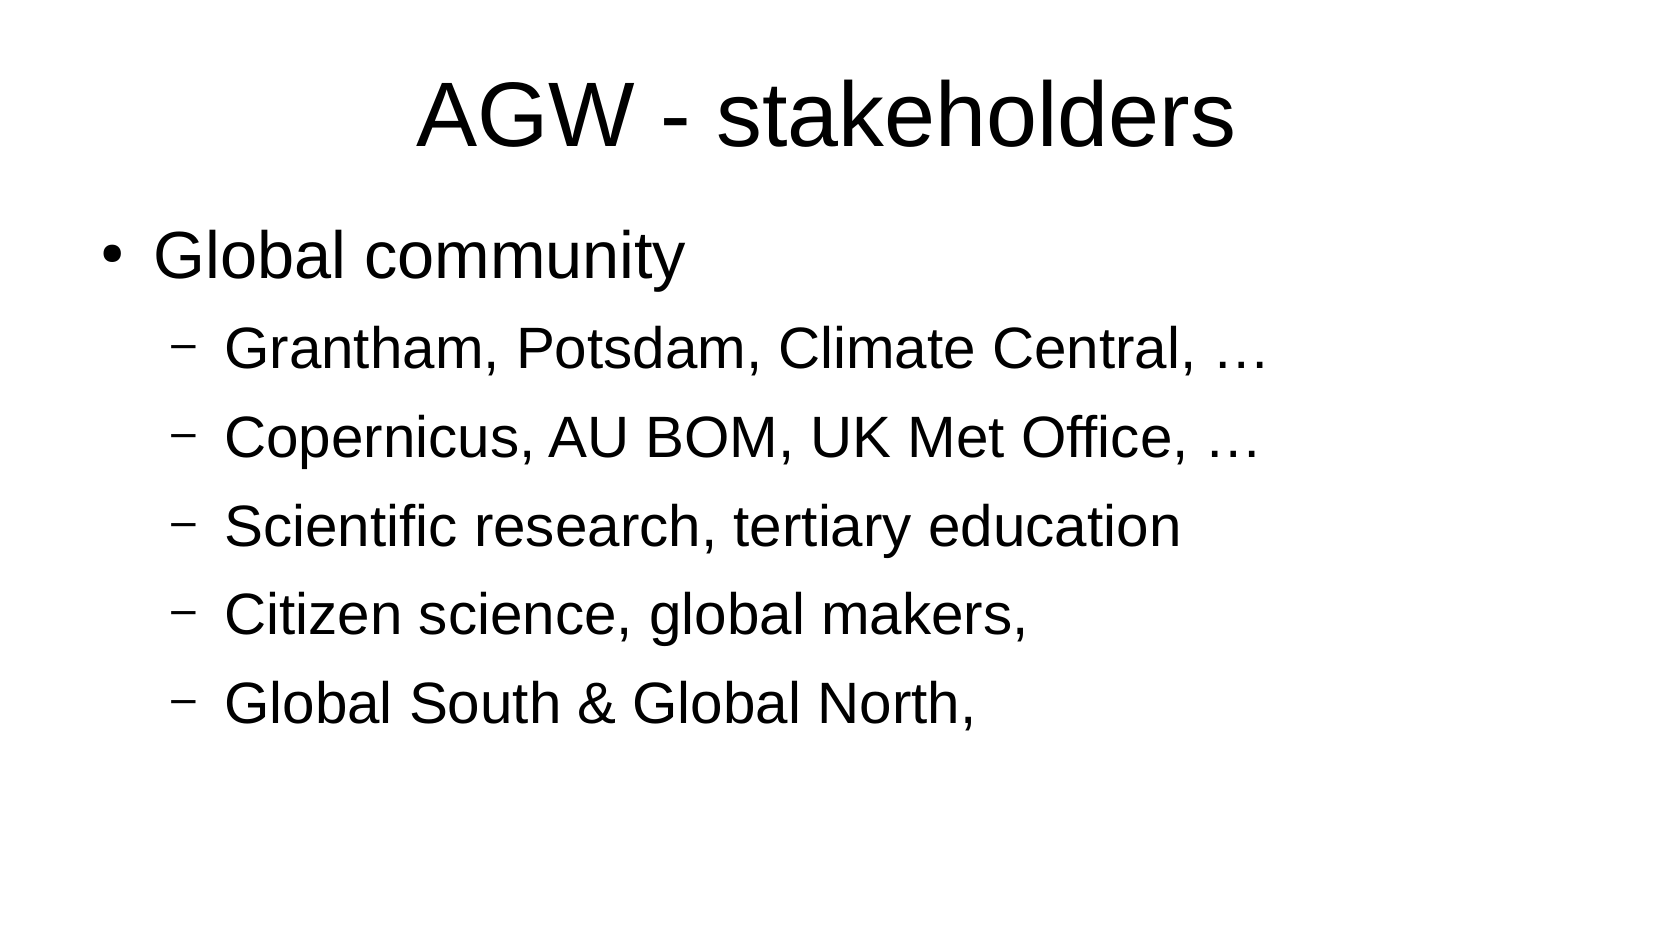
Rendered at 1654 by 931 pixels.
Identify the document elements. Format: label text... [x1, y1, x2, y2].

title AGW - stakeholders [82, 37, 1571, 193]
list Global community Grantham, Potsdam, Climate Central, … Copernicus, AU BOM, UK Met Office, … Scientific research, tertiary education Citizen science, global makers, Global South & Global North, [82, 217, 1571, 758]
